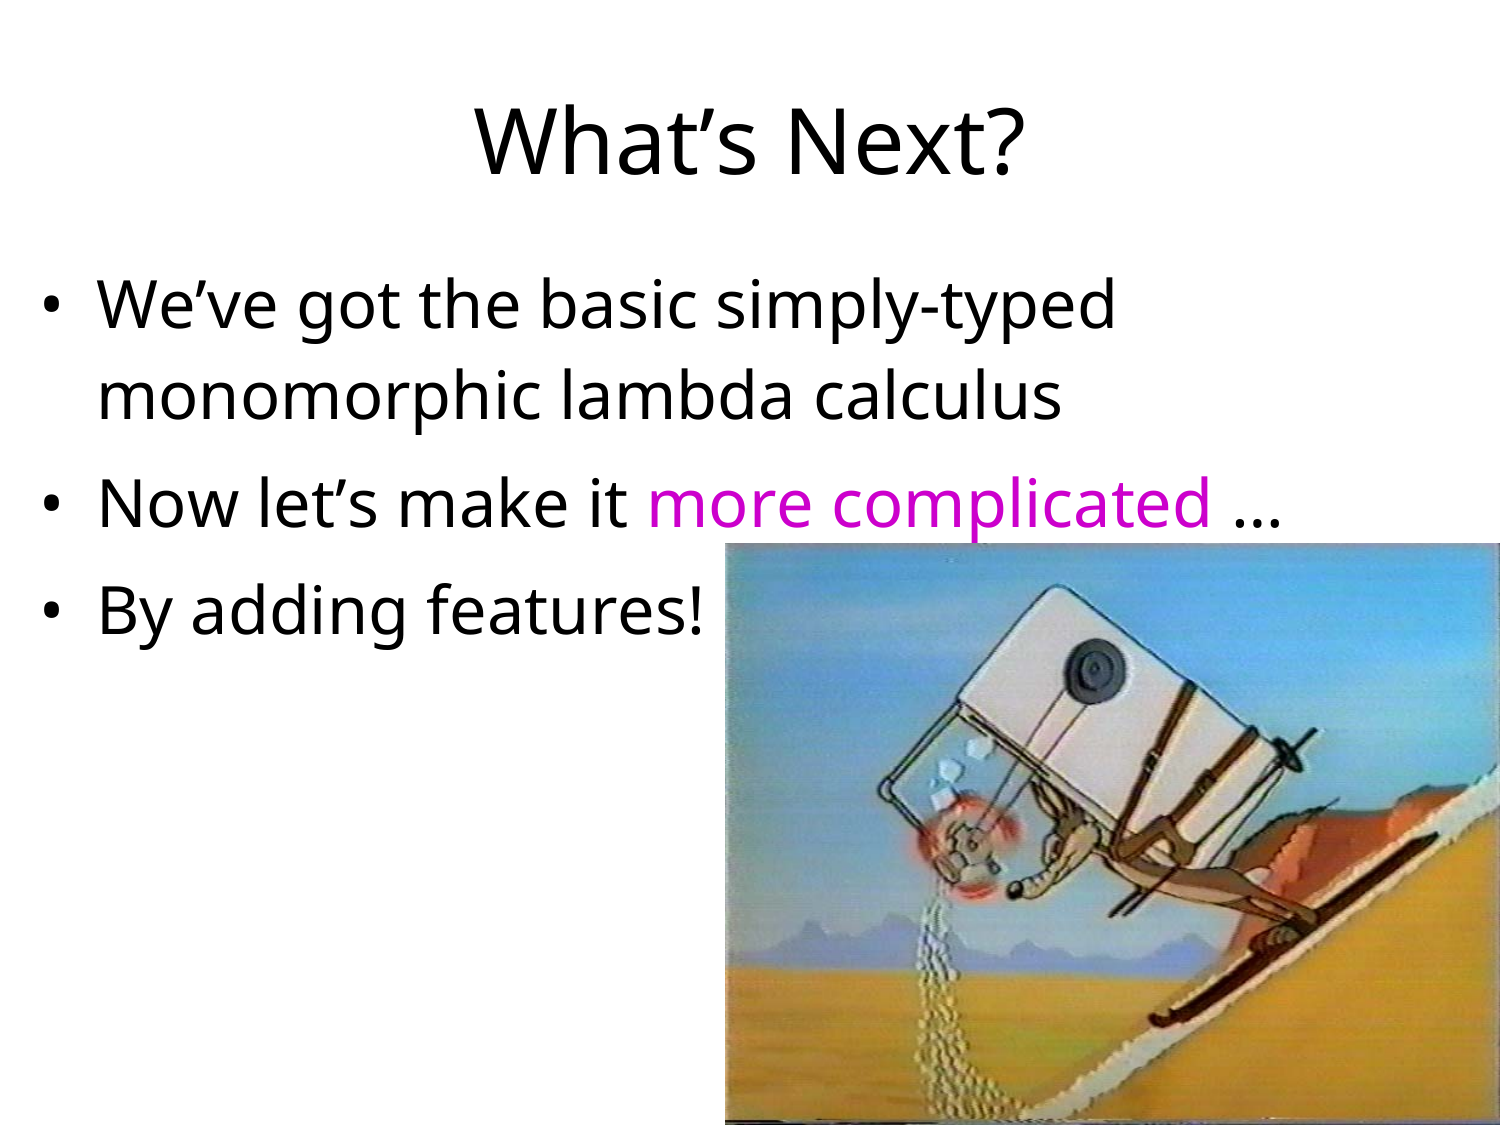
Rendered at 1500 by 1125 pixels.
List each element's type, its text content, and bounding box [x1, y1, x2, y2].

picture [725, 543, 1500, 1125]
title What’s Next? [24, 45, 1476, 233]
list We’ve got the basic simply-typed monomorphic lambda calculus Now let’s make it more complicated … By adding features! [24, 249, 1476, 1088]
